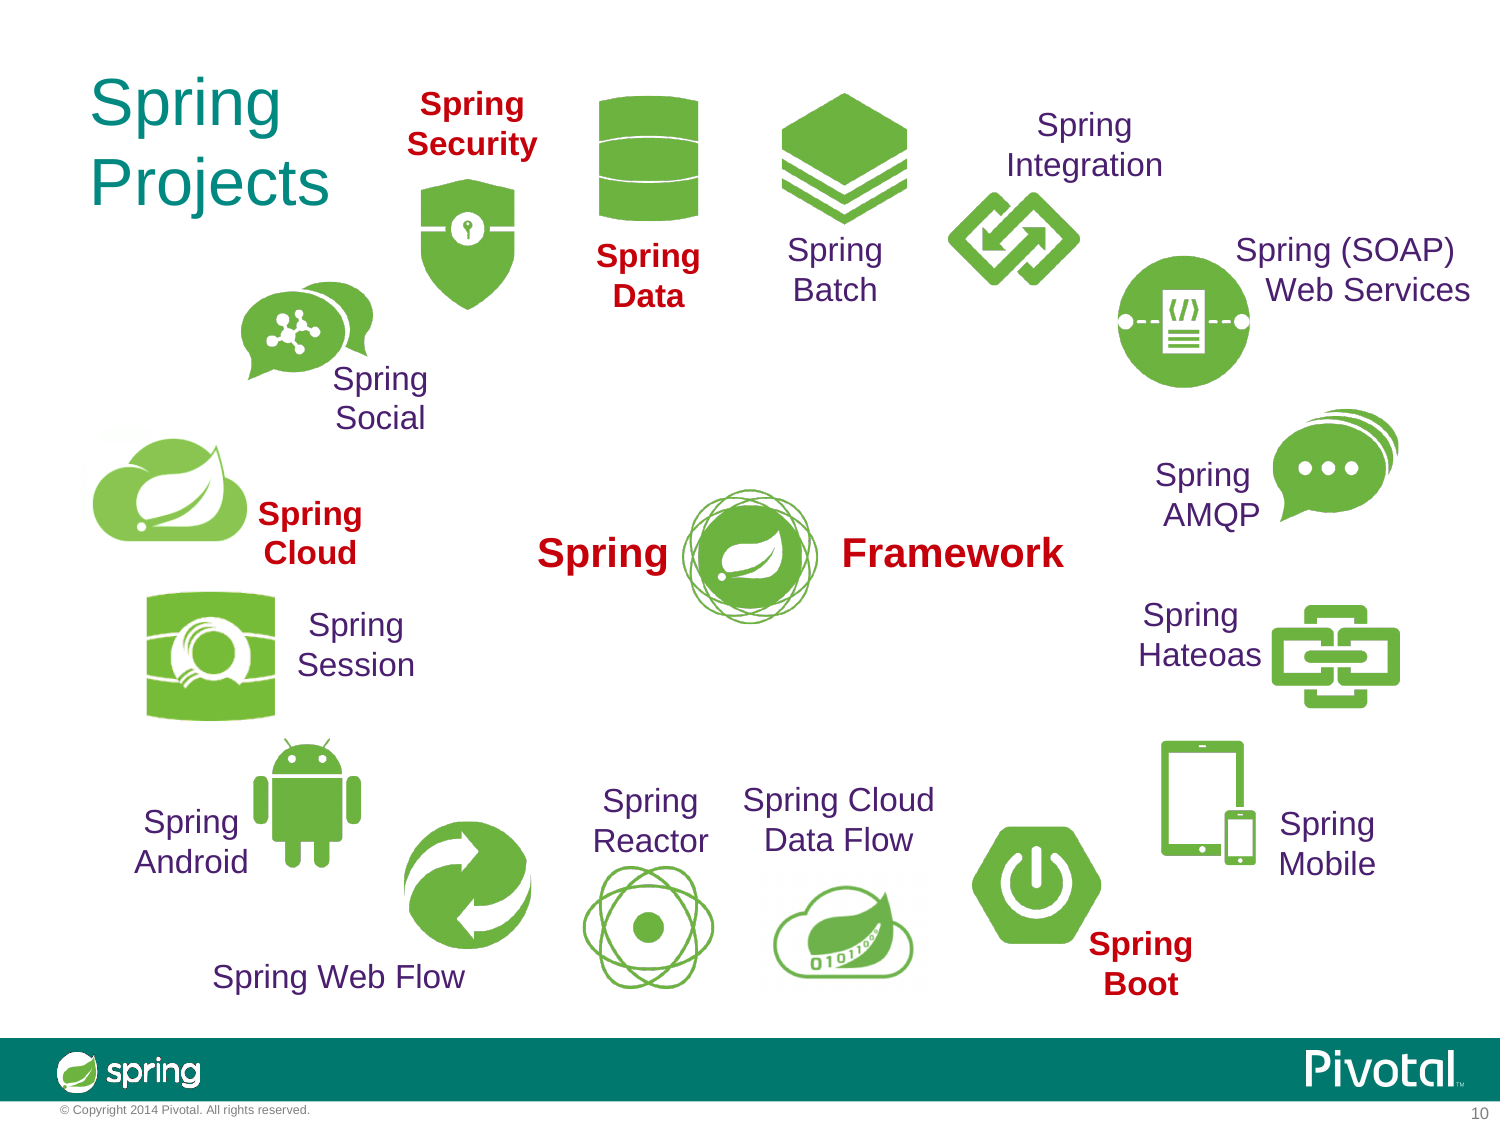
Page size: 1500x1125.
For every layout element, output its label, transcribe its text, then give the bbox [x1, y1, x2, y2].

text_box Spring Data [566, 226, 732, 322]
text_box Spring Web Flow [167, 948, 511, 1006]
text_box Spring Hateoas [1100, 586, 1281, 696]
text_box Spring Batch [752, 221, 918, 316]
text_box Spring (SOAP) Web Services [1187, 220, 1500, 316]
picture [681, 488, 819, 518]
picture [752, 869, 931, 998]
picture [1306, 1050, 1464, 1087]
picture [238, 262, 376, 399]
text_box Spring Security [360, 75, 586, 170]
text_box Spring Android [108, 792, 274, 889]
text_box Spring Cloud Data Flow [711, 770, 967, 871]
picture [580, 871, 717, 996]
picture [1267, 396, 1404, 534]
text_box Spring Boot [1058, 915, 1224, 1010]
text_box Spring Mobile [1245, 795, 1411, 890]
picture [968, 816, 1105, 953]
picture [1267, 588, 1404, 725]
picture [945, 170, 1082, 307]
picture [399, 175, 536, 313]
text_box Spring Cloud [231, 484, 390, 580]
text_box Spring Framework [488, 518, 1113, 595]
text_box Spring AMQP [1113, 445, 1293, 540]
text_box Spring Reactor [555, 771, 711, 871]
picture [1140, 734, 1277, 871]
picture [681, 595, 819, 625]
picture [135, 587, 289, 727]
text_box Spring Integration [987, 95, 1183, 191]
text_box Spring Social [301, 349, 460, 445]
title Spring Projects [75, 45, 1426, 233]
picture [580, 89, 717, 226]
picture [399, 816, 536, 953]
picture [32, 1041, 210, 1103]
picture [776, 89, 913, 221]
picture [1115, 253, 1252, 390]
picture [238, 734, 376, 871]
text_box Spring Session [277, 595, 436, 691]
picture [81, 428, 259, 550]
